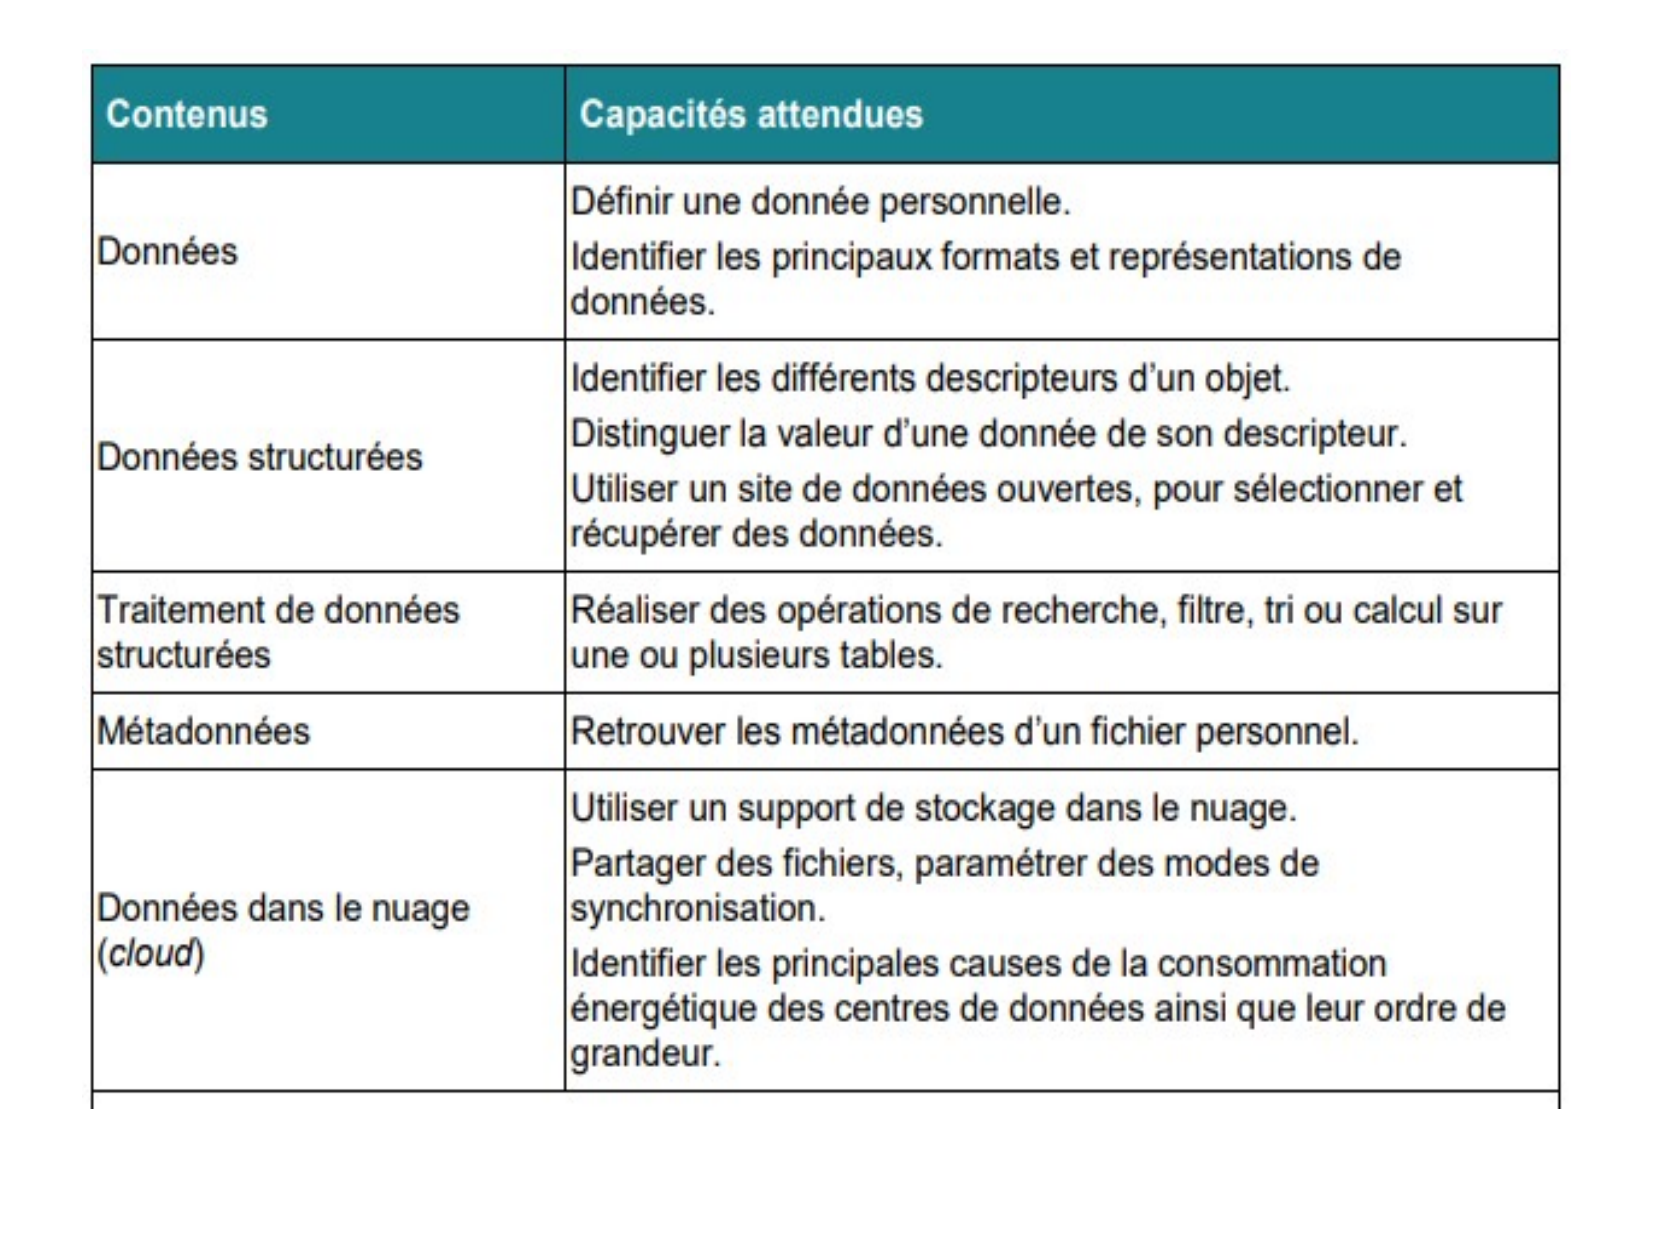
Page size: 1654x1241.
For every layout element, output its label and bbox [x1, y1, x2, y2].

picture [82, 49, 1571, 1109]
